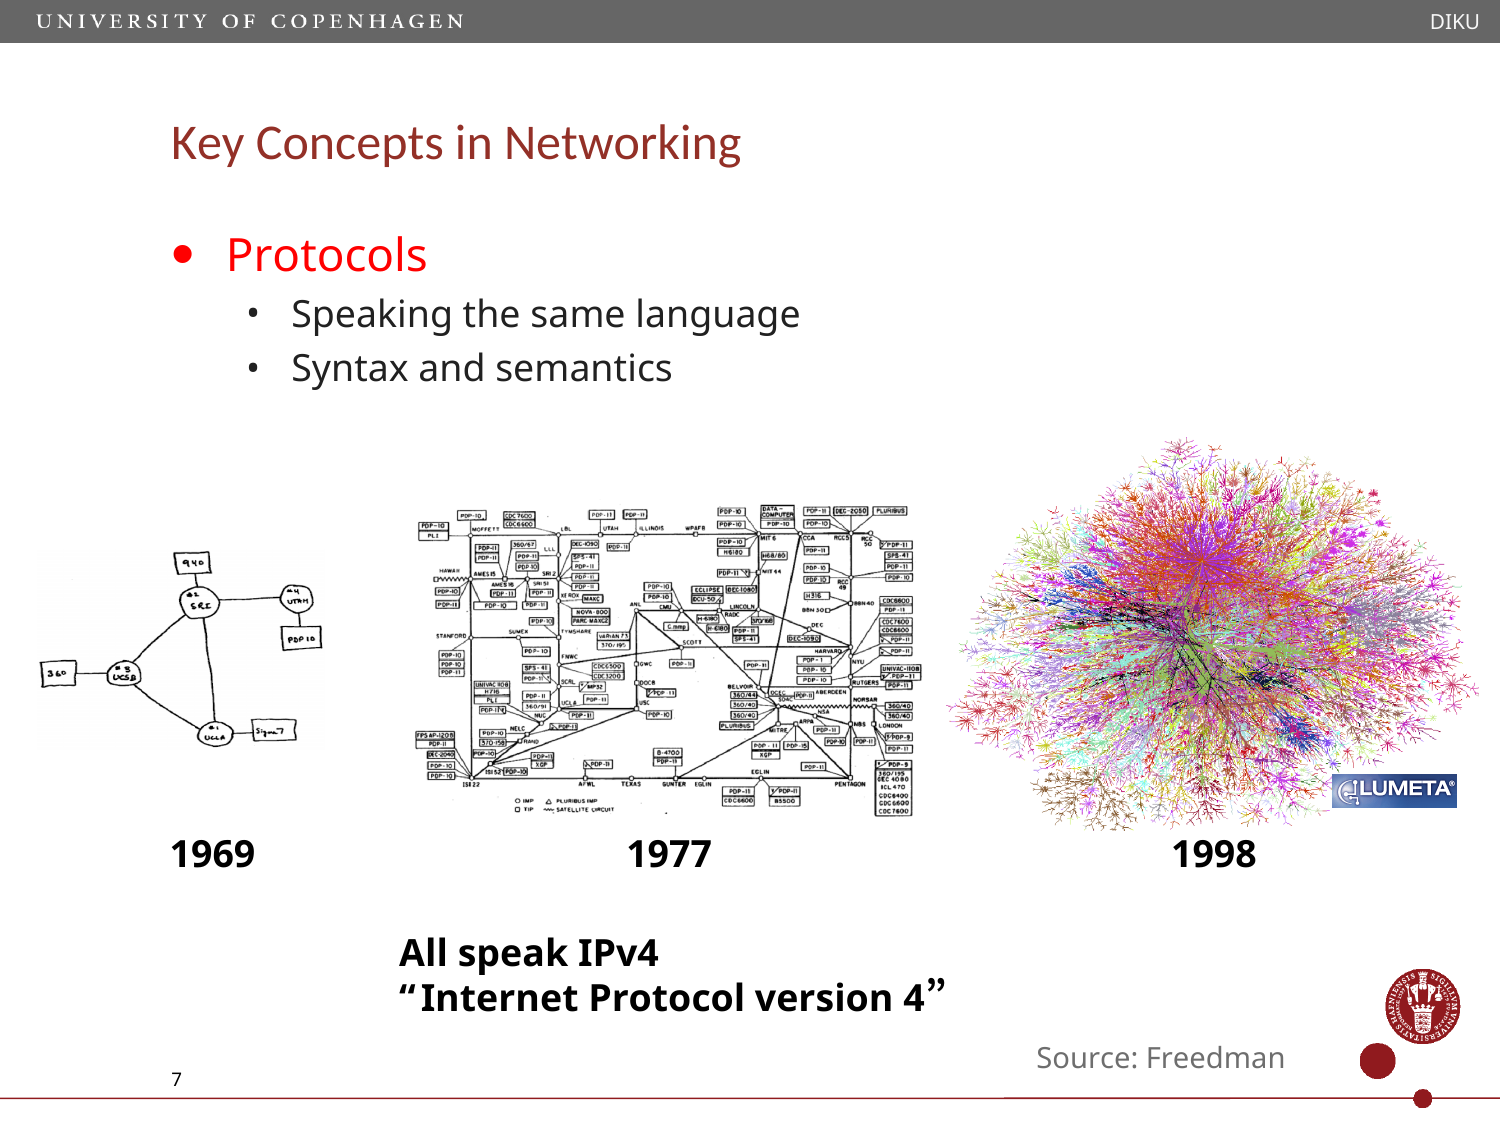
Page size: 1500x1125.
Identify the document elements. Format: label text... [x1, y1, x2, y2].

text_box <number> [171, 1067, 522, 1092]
text_box Protocols Speaking the same language Syntax and semantics [171, 225, 1329, 900]
text_box All speak IPv4 “Internet Protocol version 4” [384, 920, 963, 1027]
text_box Source: Freedman [1021, 1031, 1341, 1083]
picture [37, 549, 325, 751]
text_box DIKU [469, 0, 1495, 43]
text_box 1977 [611, 821, 728, 883]
text_box 1969 [154, 821, 271, 883]
picture [0, 910, 1500, 1122]
picture [944, 437, 1500, 831]
picture [406, 499, 925, 818]
text_box 1998 [1156, 821, 1272, 883]
text_box Key Concepts in Networking [171, 75, 1329, 171]
